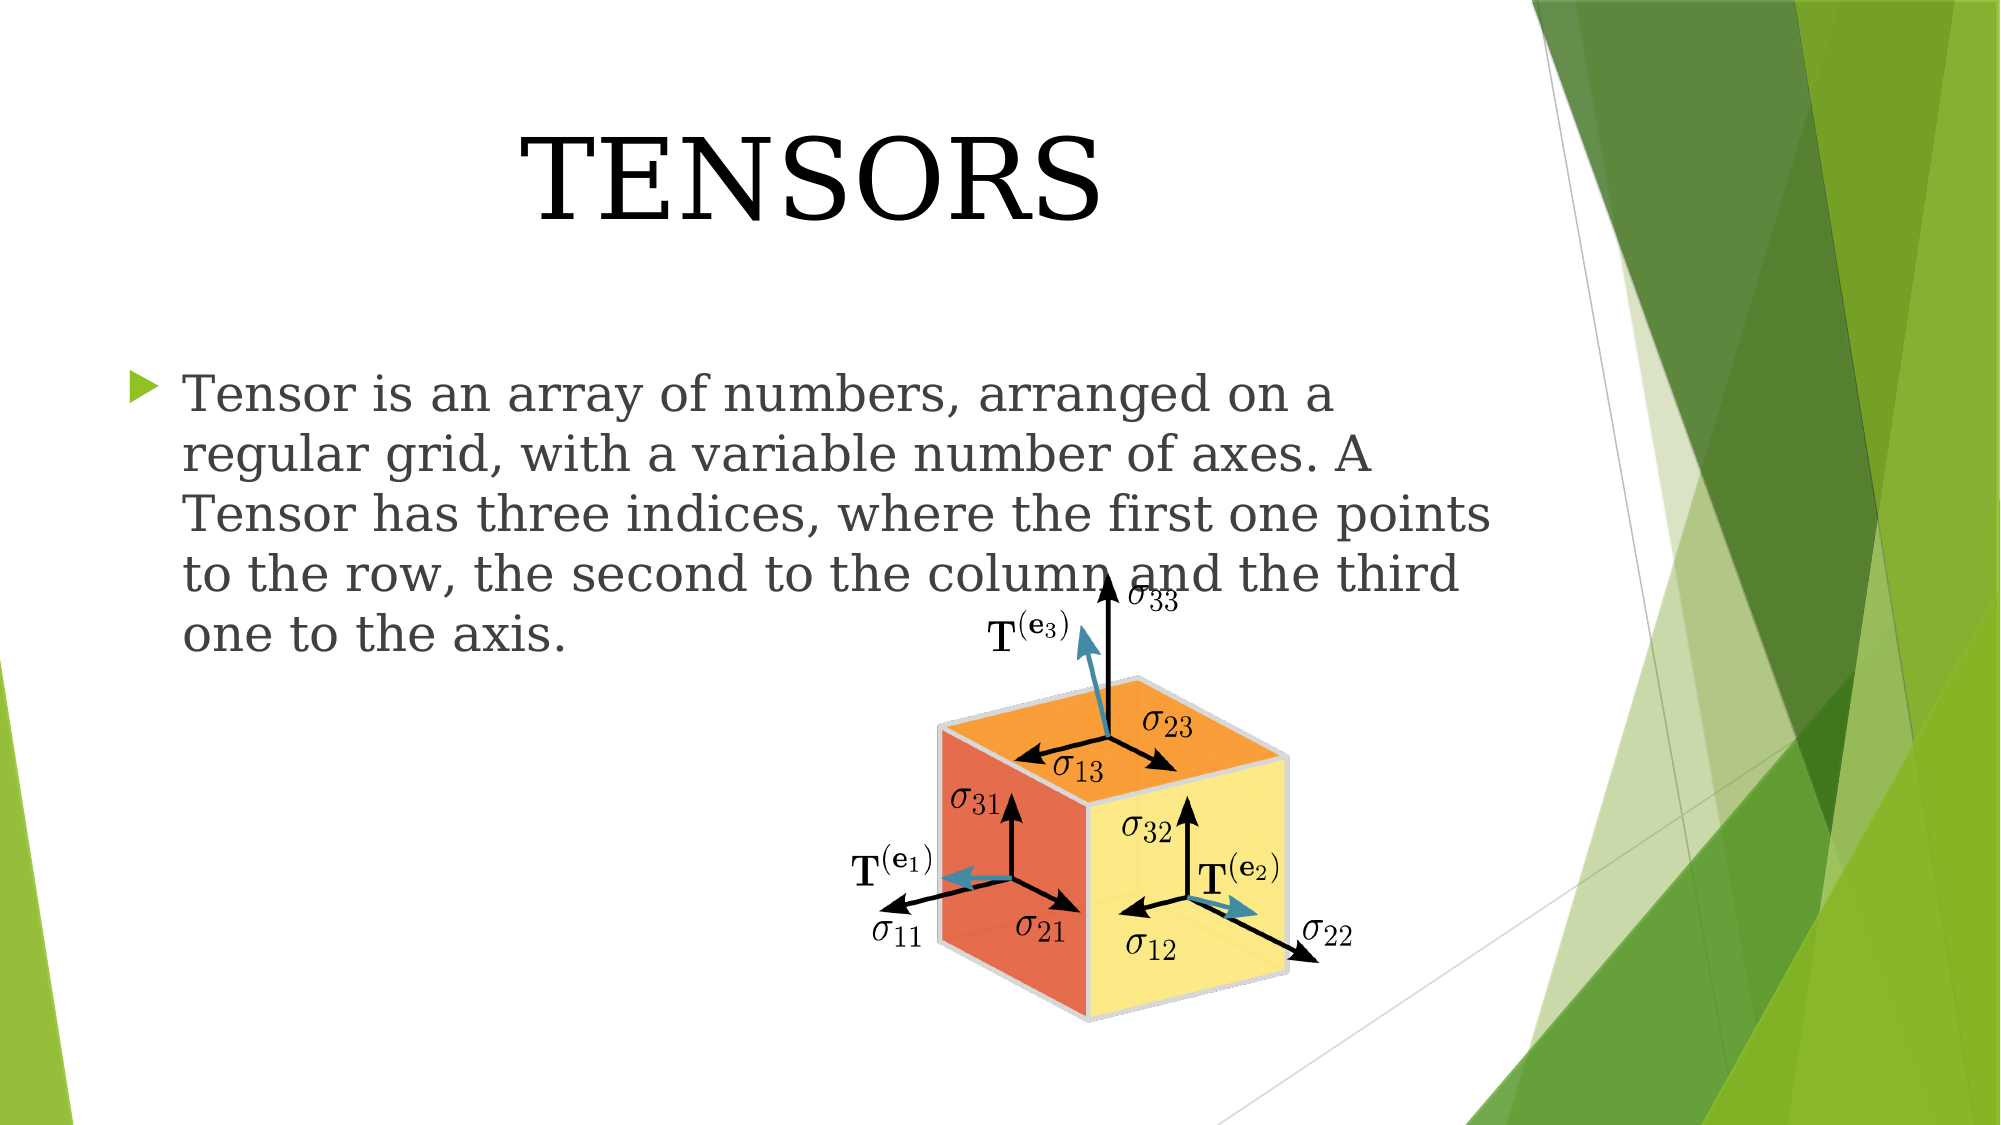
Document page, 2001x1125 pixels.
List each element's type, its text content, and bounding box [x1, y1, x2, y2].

list Tensor is an array of numbers, arranged on a regular grid, with a variable number of axes. A Tensor has three indices, where the first one points to the row, the second to the column and the third one to the axis. [111, 354, 1522, 992]
picture [839, 550, 1377, 1041]
title TENSORS [111, 99, 1522, 317]
